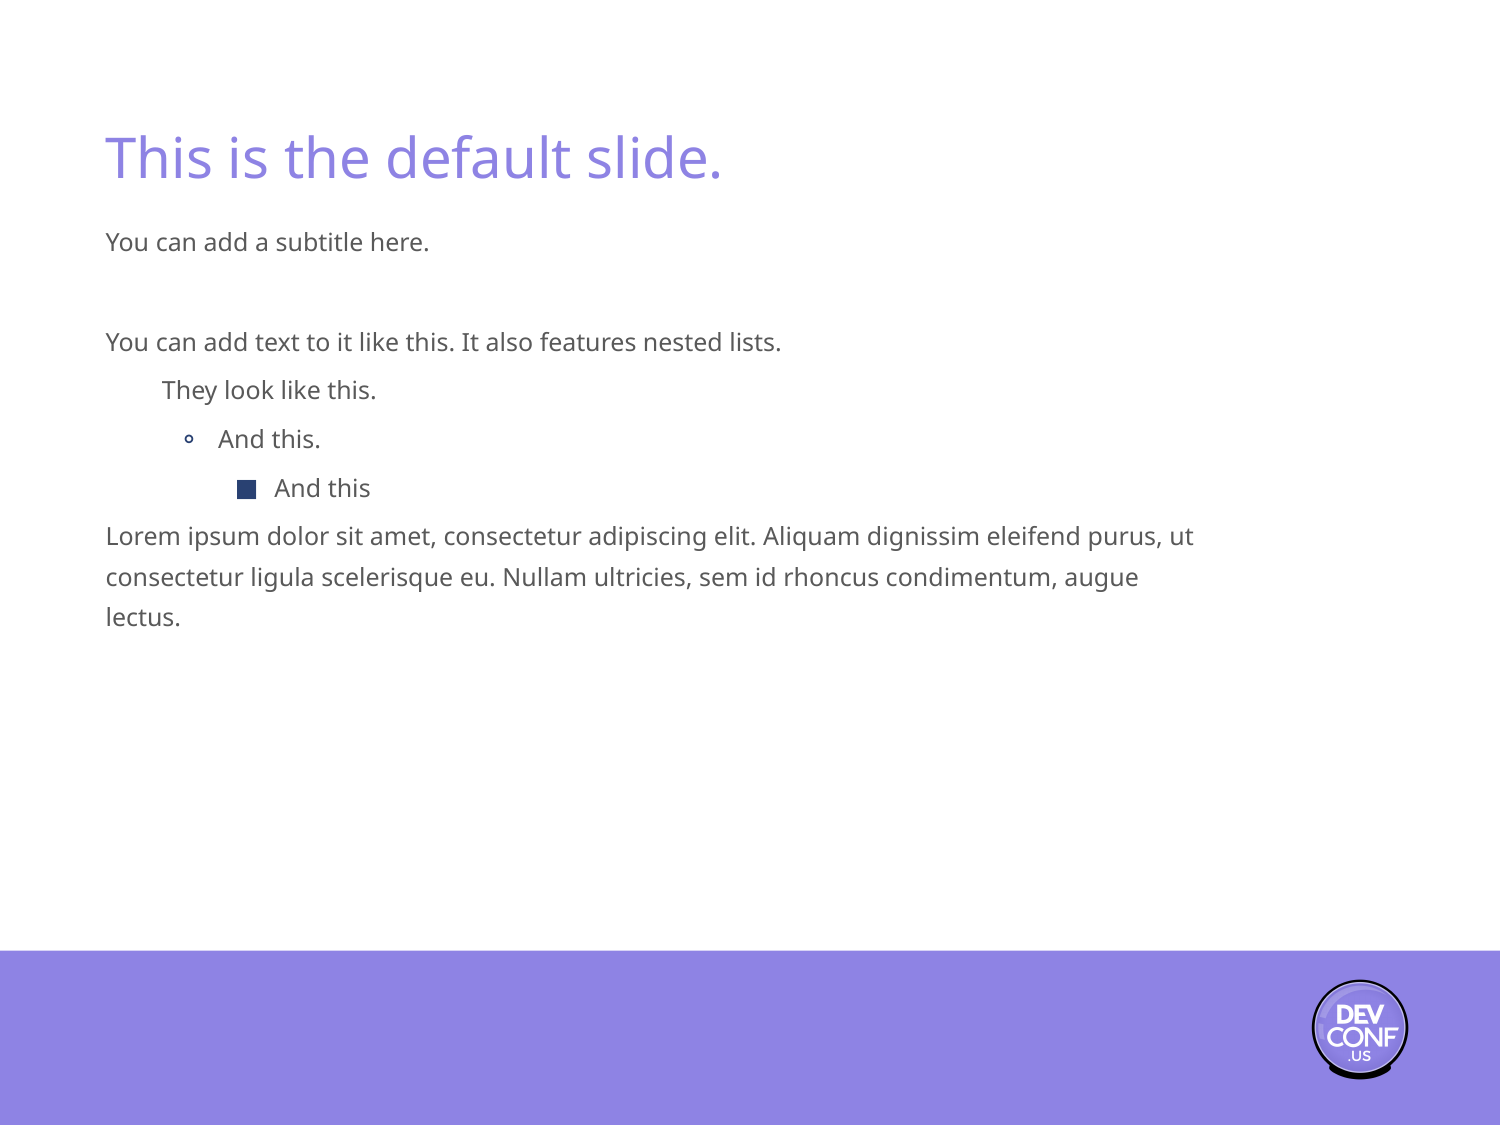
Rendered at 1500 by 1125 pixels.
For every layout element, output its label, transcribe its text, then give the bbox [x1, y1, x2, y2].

list You can add text to it like this. It also features nested lists. They look like this. And this. And this Lorem ipsum dolor sit amet, consectetur adipiscing elit. Aliquam dignissim eleifend purus, ut consectetur ligula scelerisque eu. Nullam ultricies, sem id rhoncus condimentum, augue lectus. [105, 315, 1214, 893]
subtitle You can add a subtitle here. [105, 218, 1214, 277]
title This is the default slide. [105, 93, 1214, 218]
picture [1305, 974, 1415, 1084]
